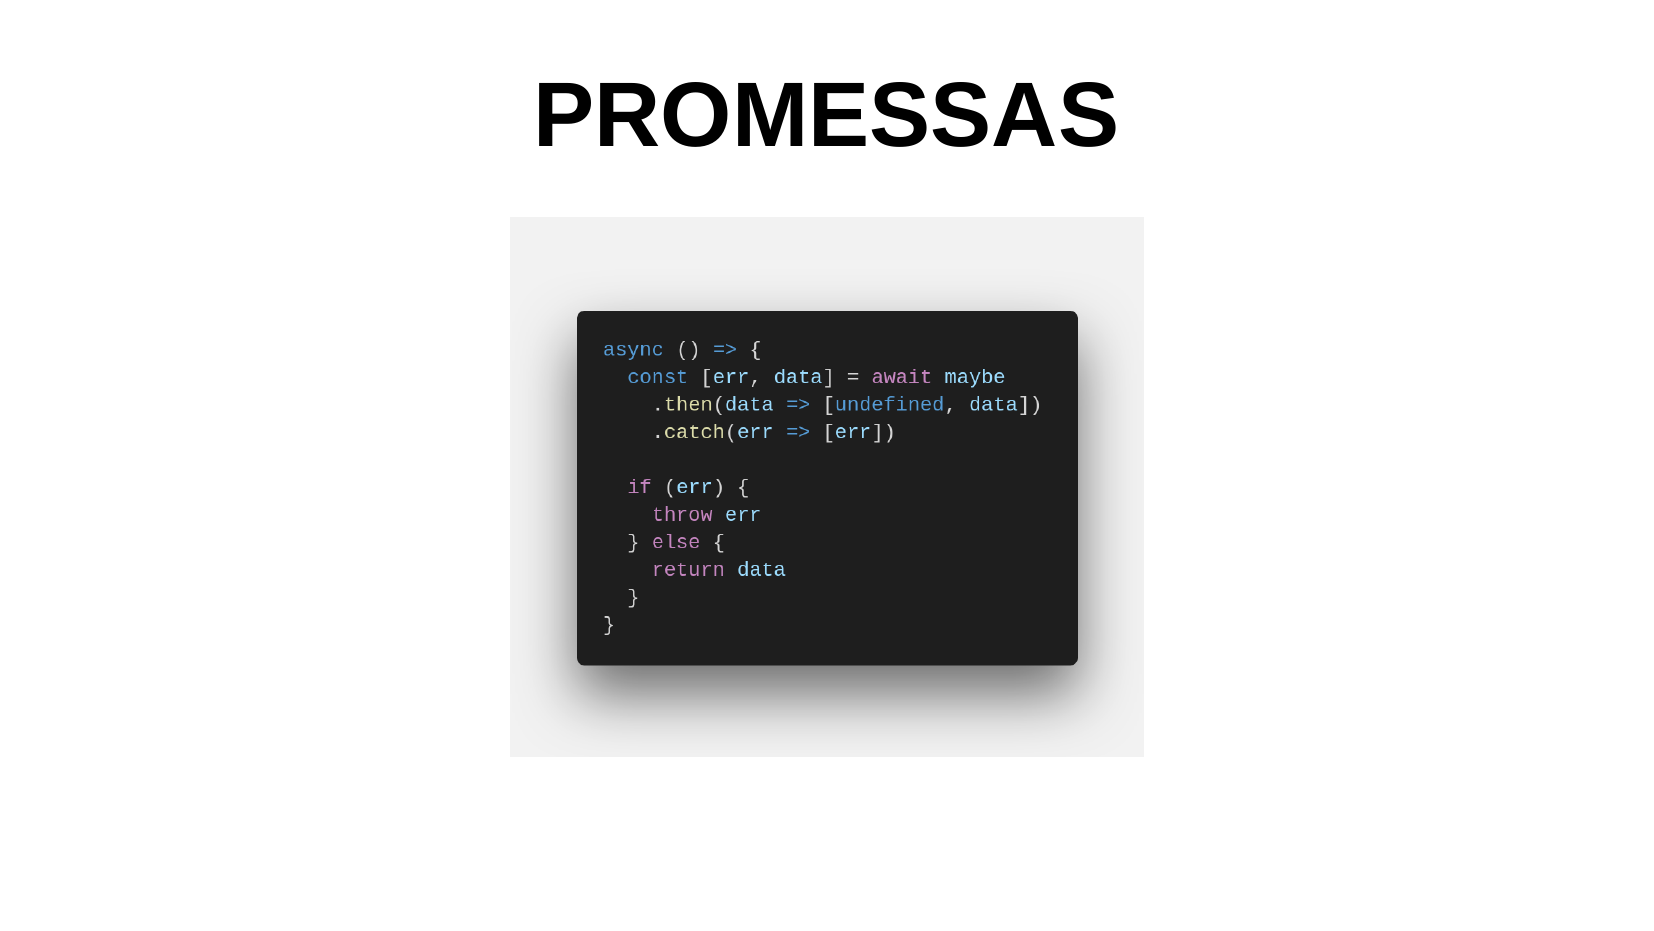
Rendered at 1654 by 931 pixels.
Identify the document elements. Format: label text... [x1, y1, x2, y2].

title PROMESSAS [82, 37, 1571, 193]
picture [510, 217, 1144, 758]
